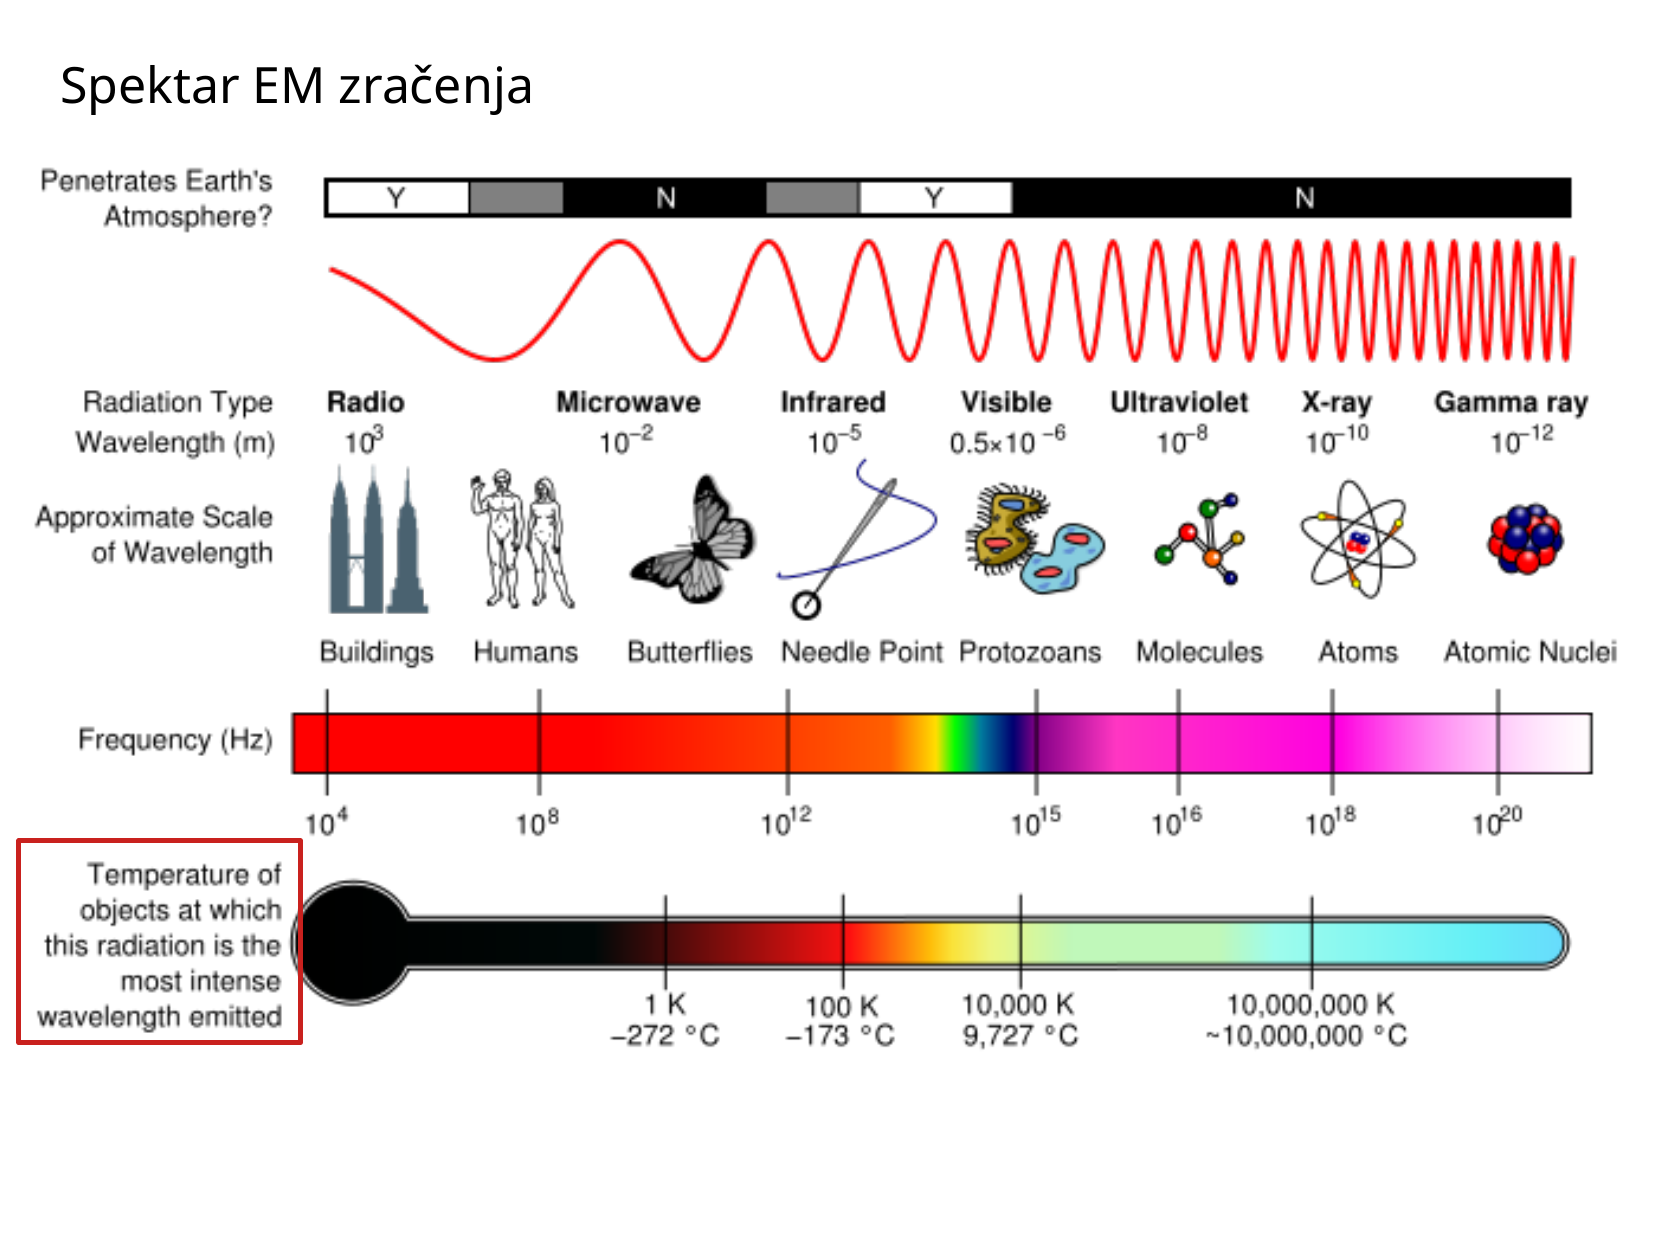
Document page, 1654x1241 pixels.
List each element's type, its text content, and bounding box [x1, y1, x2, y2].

title Spektar EM zračenja [59, 17, 1648, 150]
picture [31, 843, 298, 1040]
picture [31, 157, 1629, 1104]
